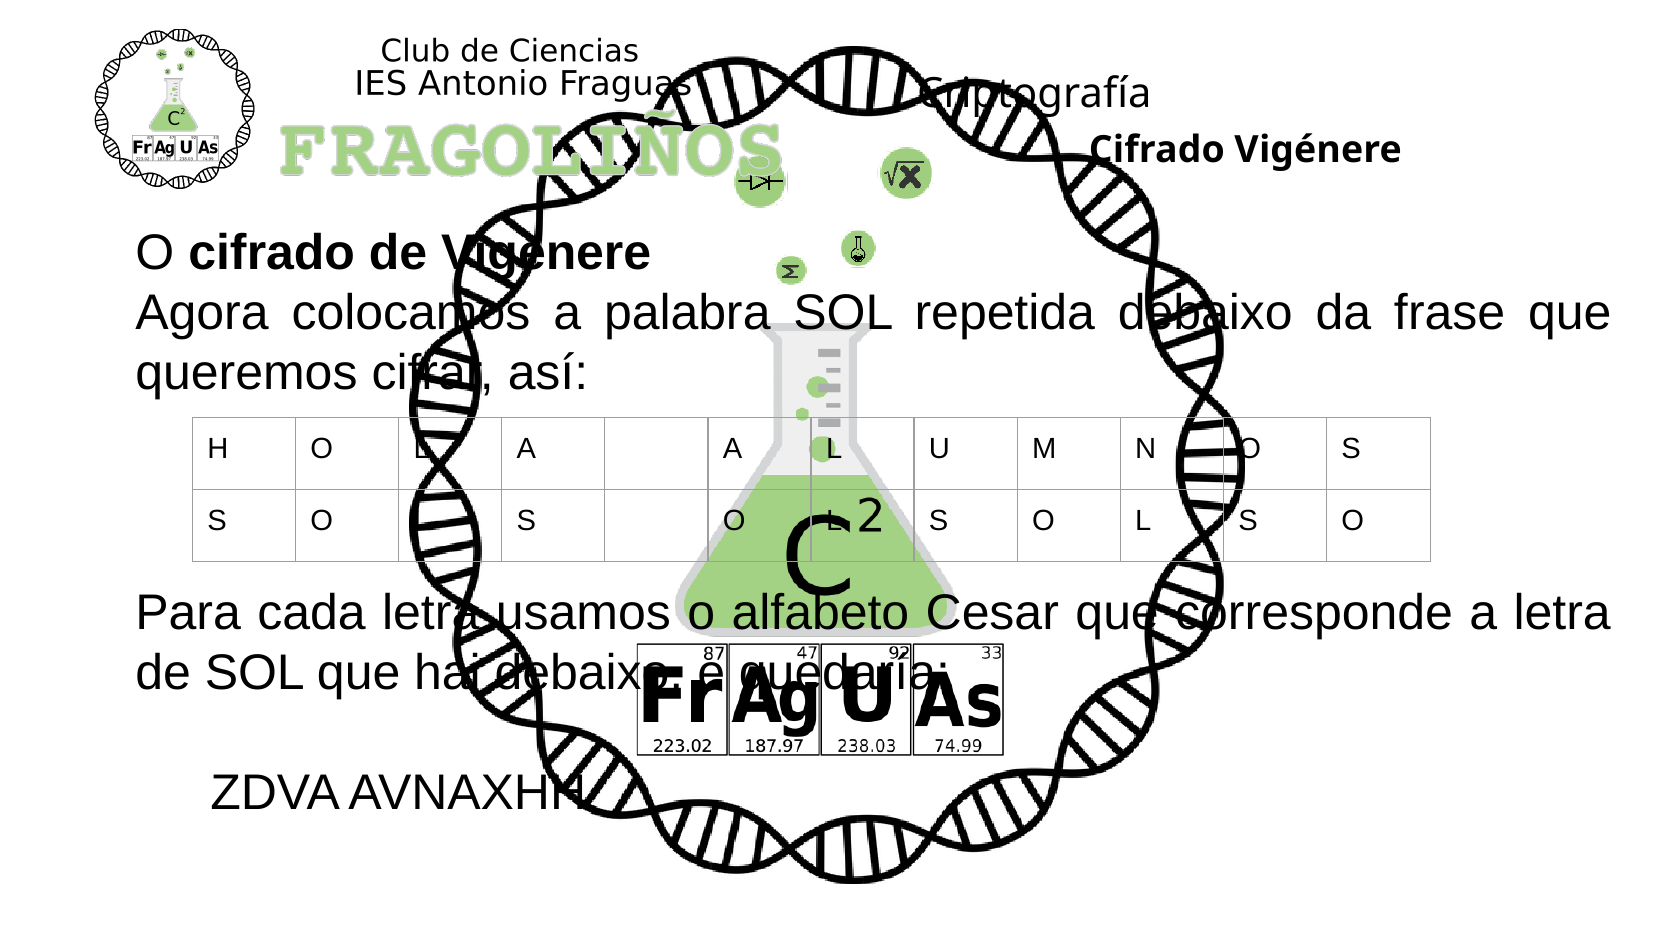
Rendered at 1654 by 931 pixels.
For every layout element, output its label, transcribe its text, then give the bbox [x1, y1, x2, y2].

table_header H [193, 418, 295, 489]
table_cell L [812, 490, 913, 561]
table_header S [1327, 418, 1430, 489]
table_cell O [1018, 490, 1120, 561]
table_header [605, 418, 707, 489]
text_box Criptografía [902, 58, 1589, 118]
table_cell O [296, 490, 398, 561]
table_header A [502, 418, 604, 489]
table_header L [812, 418, 913, 489]
table_cell O [709, 490, 810, 561]
table_cell L [399, 490, 501, 561]
table_cell S [1224, 490, 1326, 561]
picture [409, 562, 1245, 884]
table_header U [915, 418, 1017, 489]
text_box Cifrado Vigénere [902, 118, 1589, 178]
table_header M [1018, 418, 1120, 489]
table_header N [1121, 418, 1223, 489]
table_header L [399, 418, 501, 489]
table_cell S [915, 490, 1017, 561]
table_header O [1224, 418, 1326, 489]
table_cell L [1121, 490, 1223, 561]
table_cell O [1327, 490, 1430, 561]
table_cell S [193, 490, 295, 561]
table_header A [709, 418, 810, 489]
text_box O cifrado de Vigenere Agora colocamos a palabra SOL repetida debaixo da frase que queremos cifrar, así: Para cada letra usamos o alfabeto Cesar que corresponde a letra de SOL que hai debaixo, e quedaría: ZDVA AVNAXHH [120, 204, 1627, 470]
picture [82, 29, 1245, 204]
table_cell S [502, 490, 604, 561]
table_cell [605, 490, 707, 561]
table_header O [296, 418, 398, 489]
